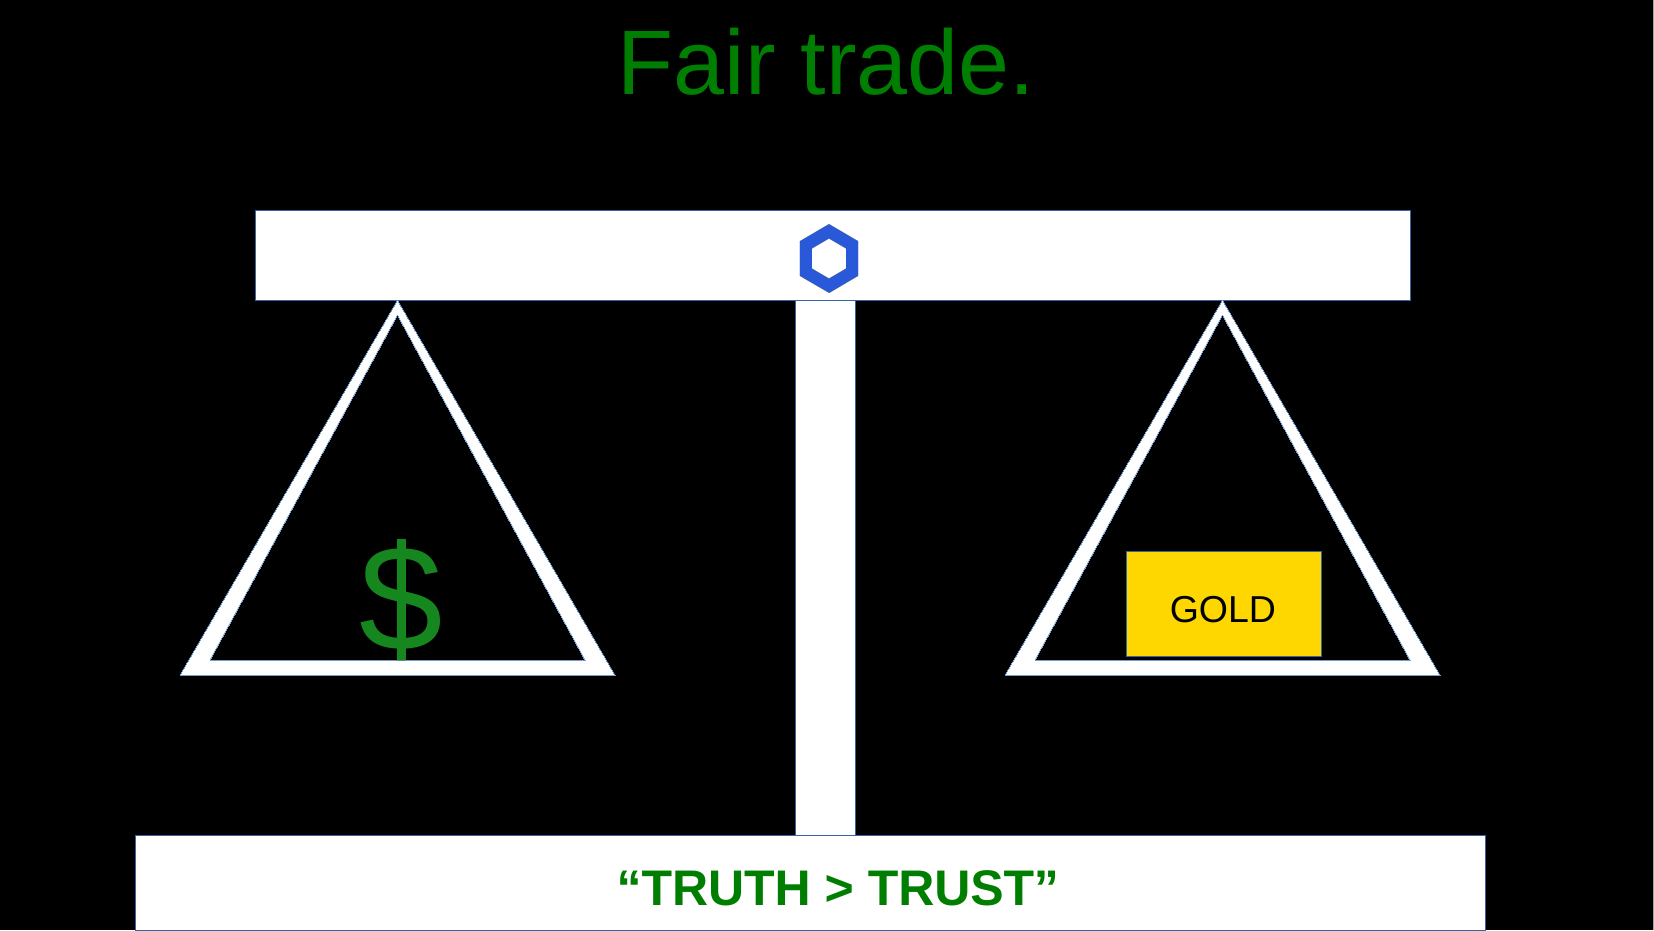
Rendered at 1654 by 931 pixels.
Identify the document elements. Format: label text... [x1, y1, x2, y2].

text_box [135, 210, 1486, 931]
picture [795, 224, 863, 293]
text_box “TRUTH > TRUST” [601, 852, 1097, 931]
text_box GOLD [1155, 581, 1306, 681]
title Fair trade. [82, 0, 1571, 141]
text_box $ [345, 507, 451, 691]
